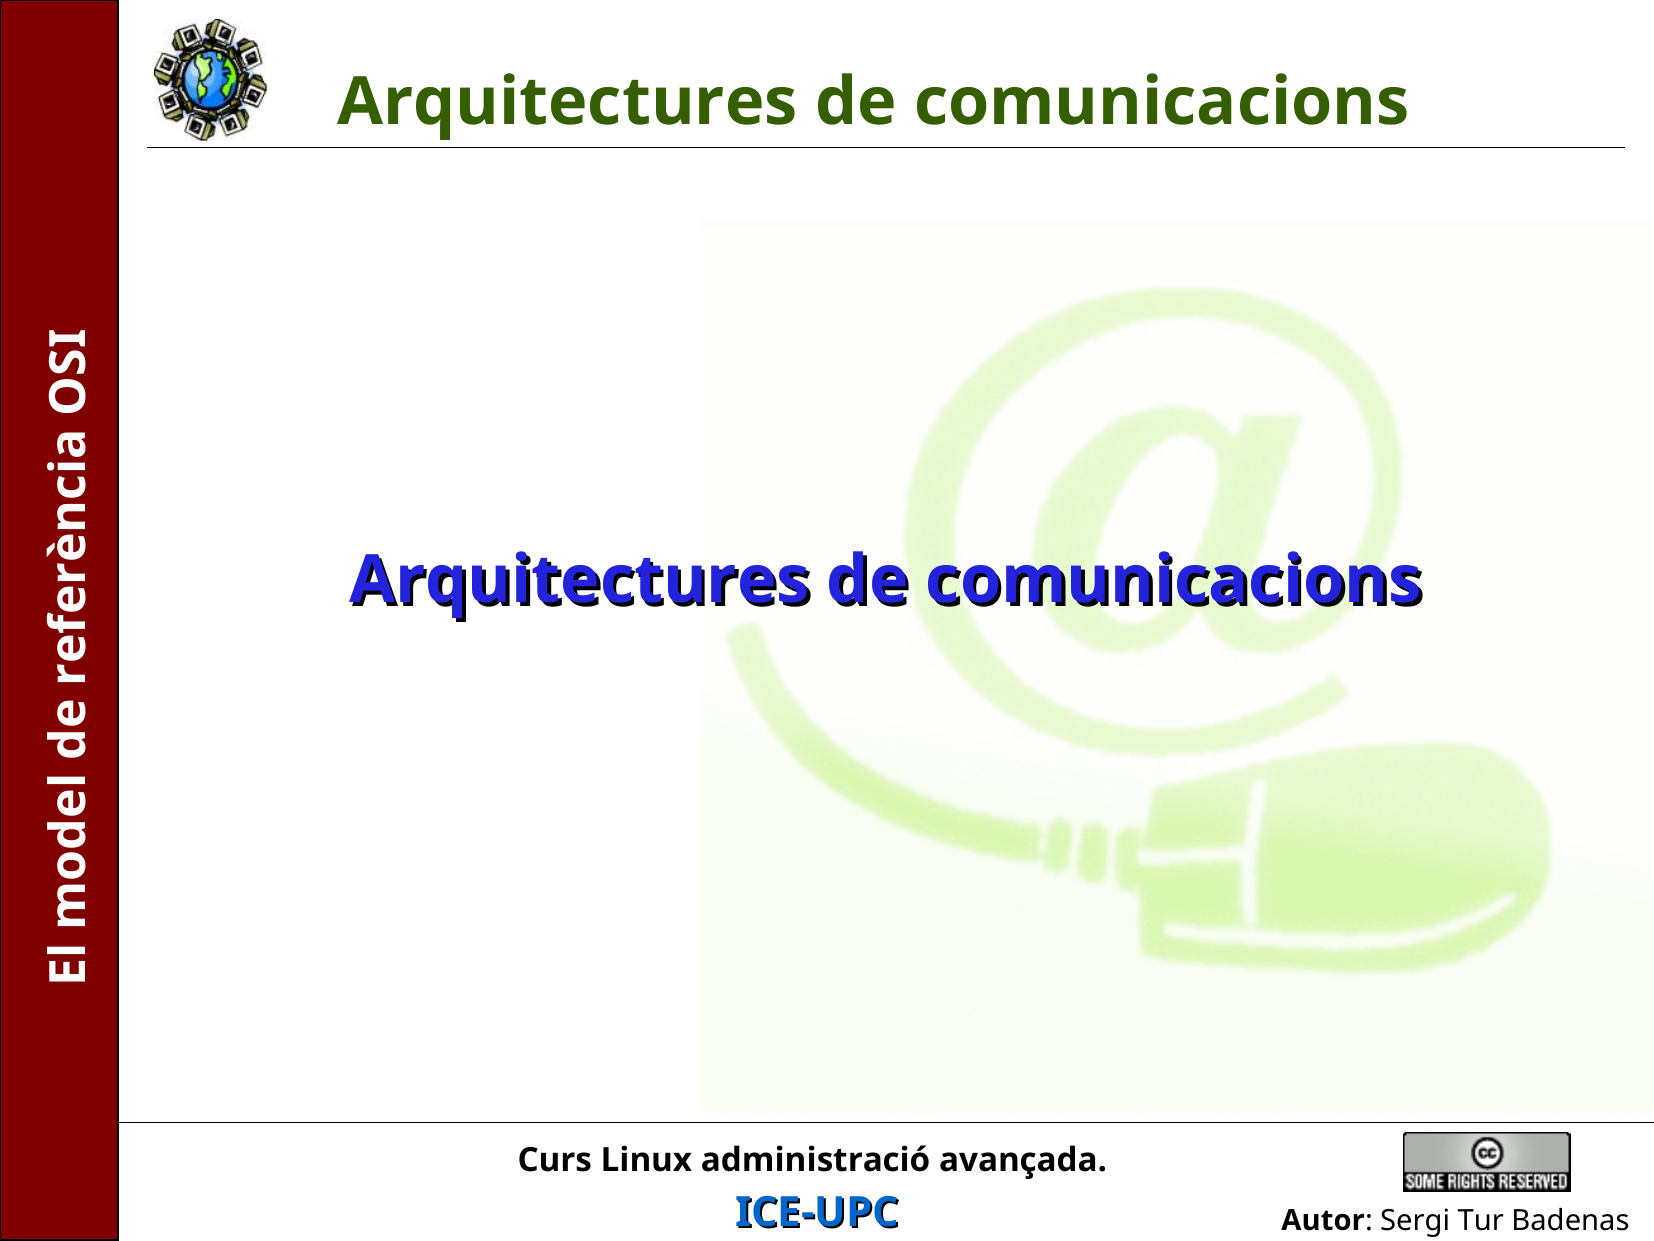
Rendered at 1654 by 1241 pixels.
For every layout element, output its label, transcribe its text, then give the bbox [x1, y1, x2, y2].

picture [154, 19, 268, 49]
subtitle Arquitectures de comunicacions [141, 242, 1630, 1093]
picture [700, 217, 1654, 1113]
title Arquitectures de comunicacions [129, 49, 1619, 148]
picture [1403, 1132, 1571, 1192]
